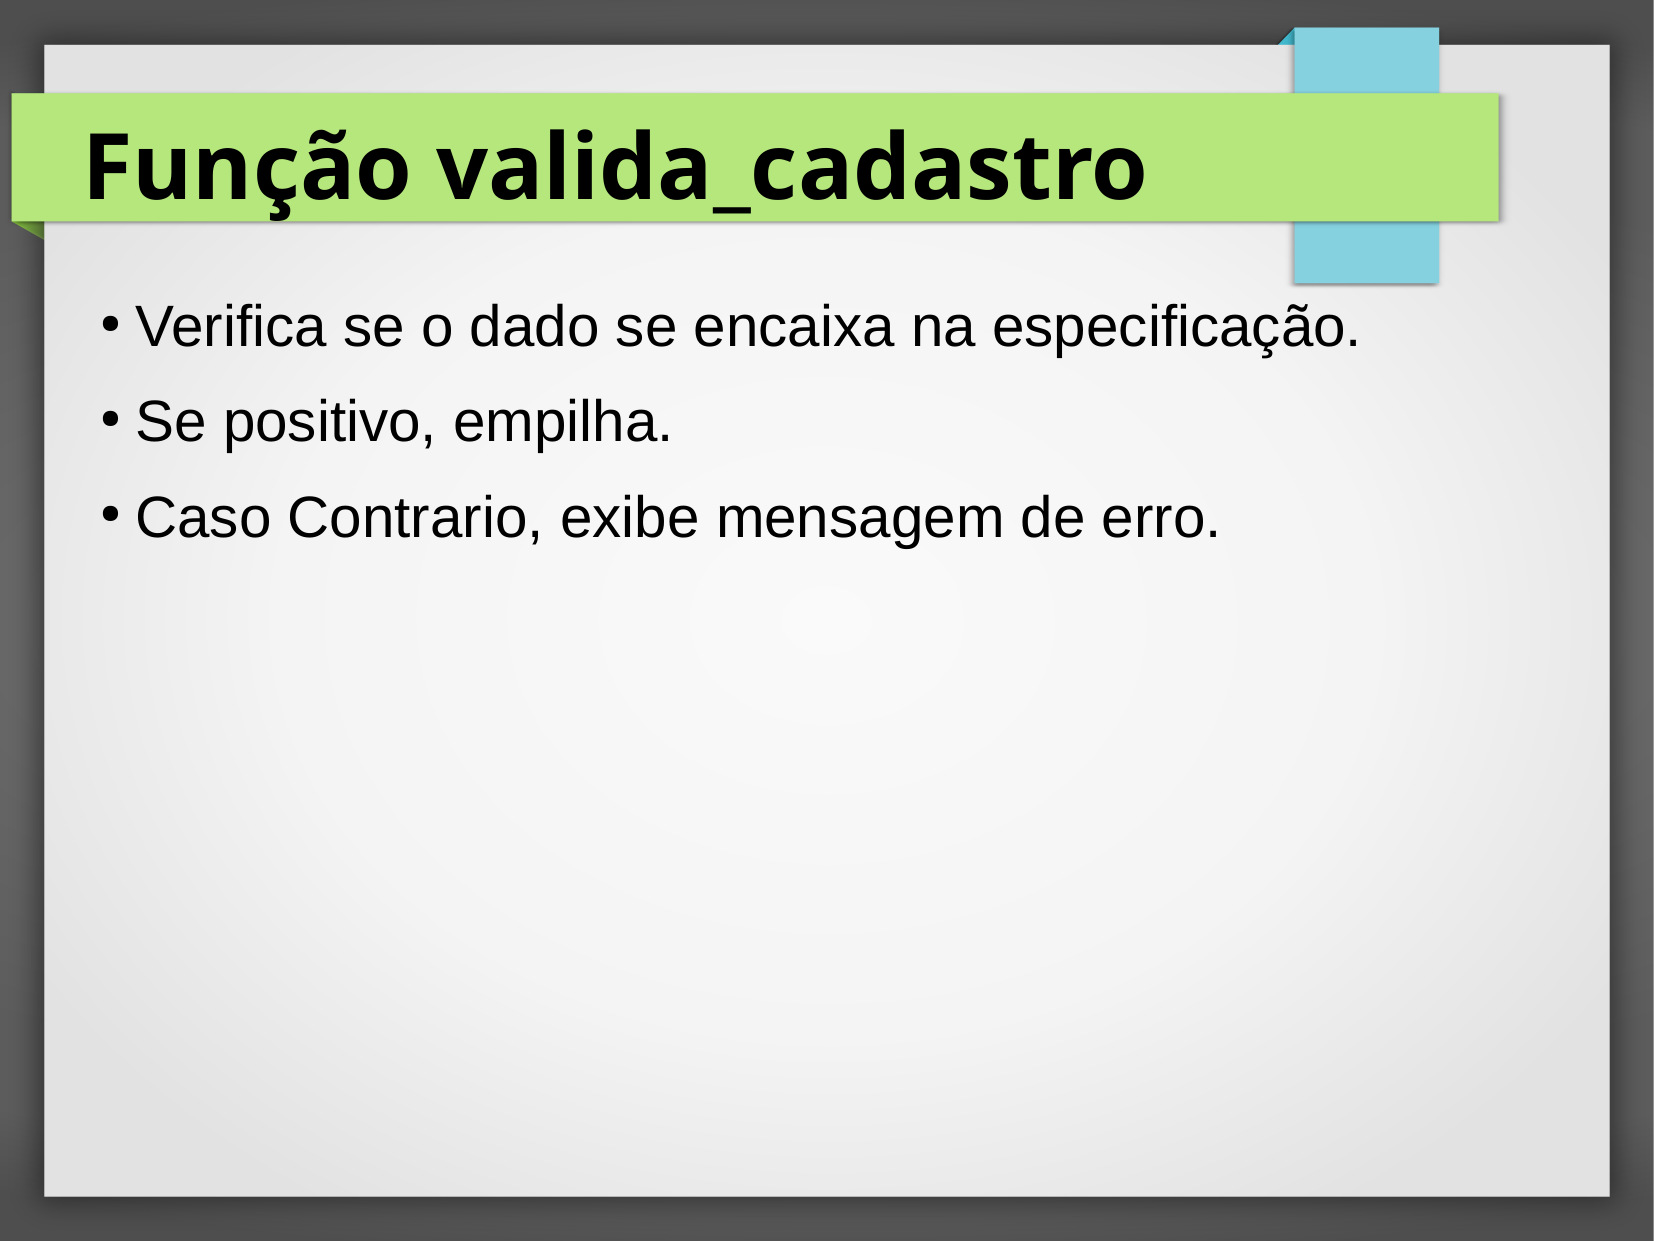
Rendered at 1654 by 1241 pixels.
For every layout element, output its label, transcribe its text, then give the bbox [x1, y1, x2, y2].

list Verifica se o dado se encaixa na especificação. Se positivo, empilha. Caso Contrario, exibe mensagem de erro. [82, 290, 1571, 1010]
picture [0, 0, 1654, 1241]
title Função valida_cadastro [82, 49, 1571, 257]
